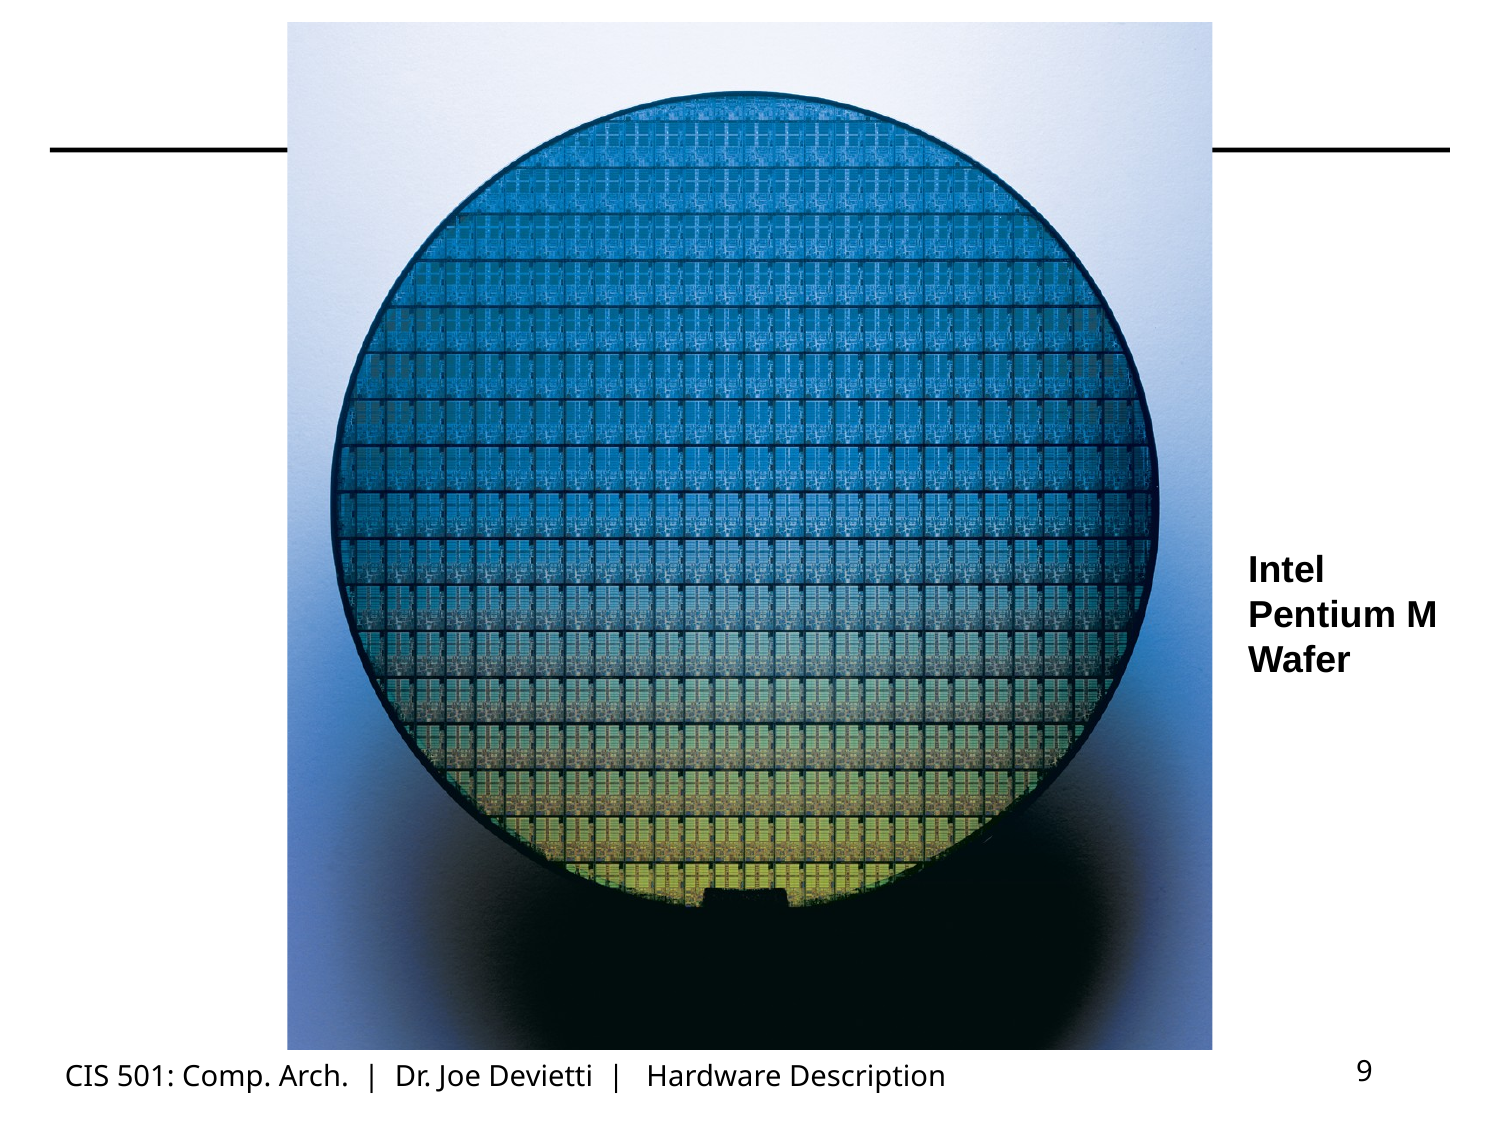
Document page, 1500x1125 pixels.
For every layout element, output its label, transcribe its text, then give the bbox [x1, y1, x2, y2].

text_box <number> [1074, 1049, 1388, 1100]
text_box Intel Pentium M Wafer [1233, 537, 1464, 688]
picture [287, 22, 1213, 1050]
text_box CIS 501: Comp. Arch. | Dr. Joe Devietti | Hardware Description [49, 1049, 988, 1100]
